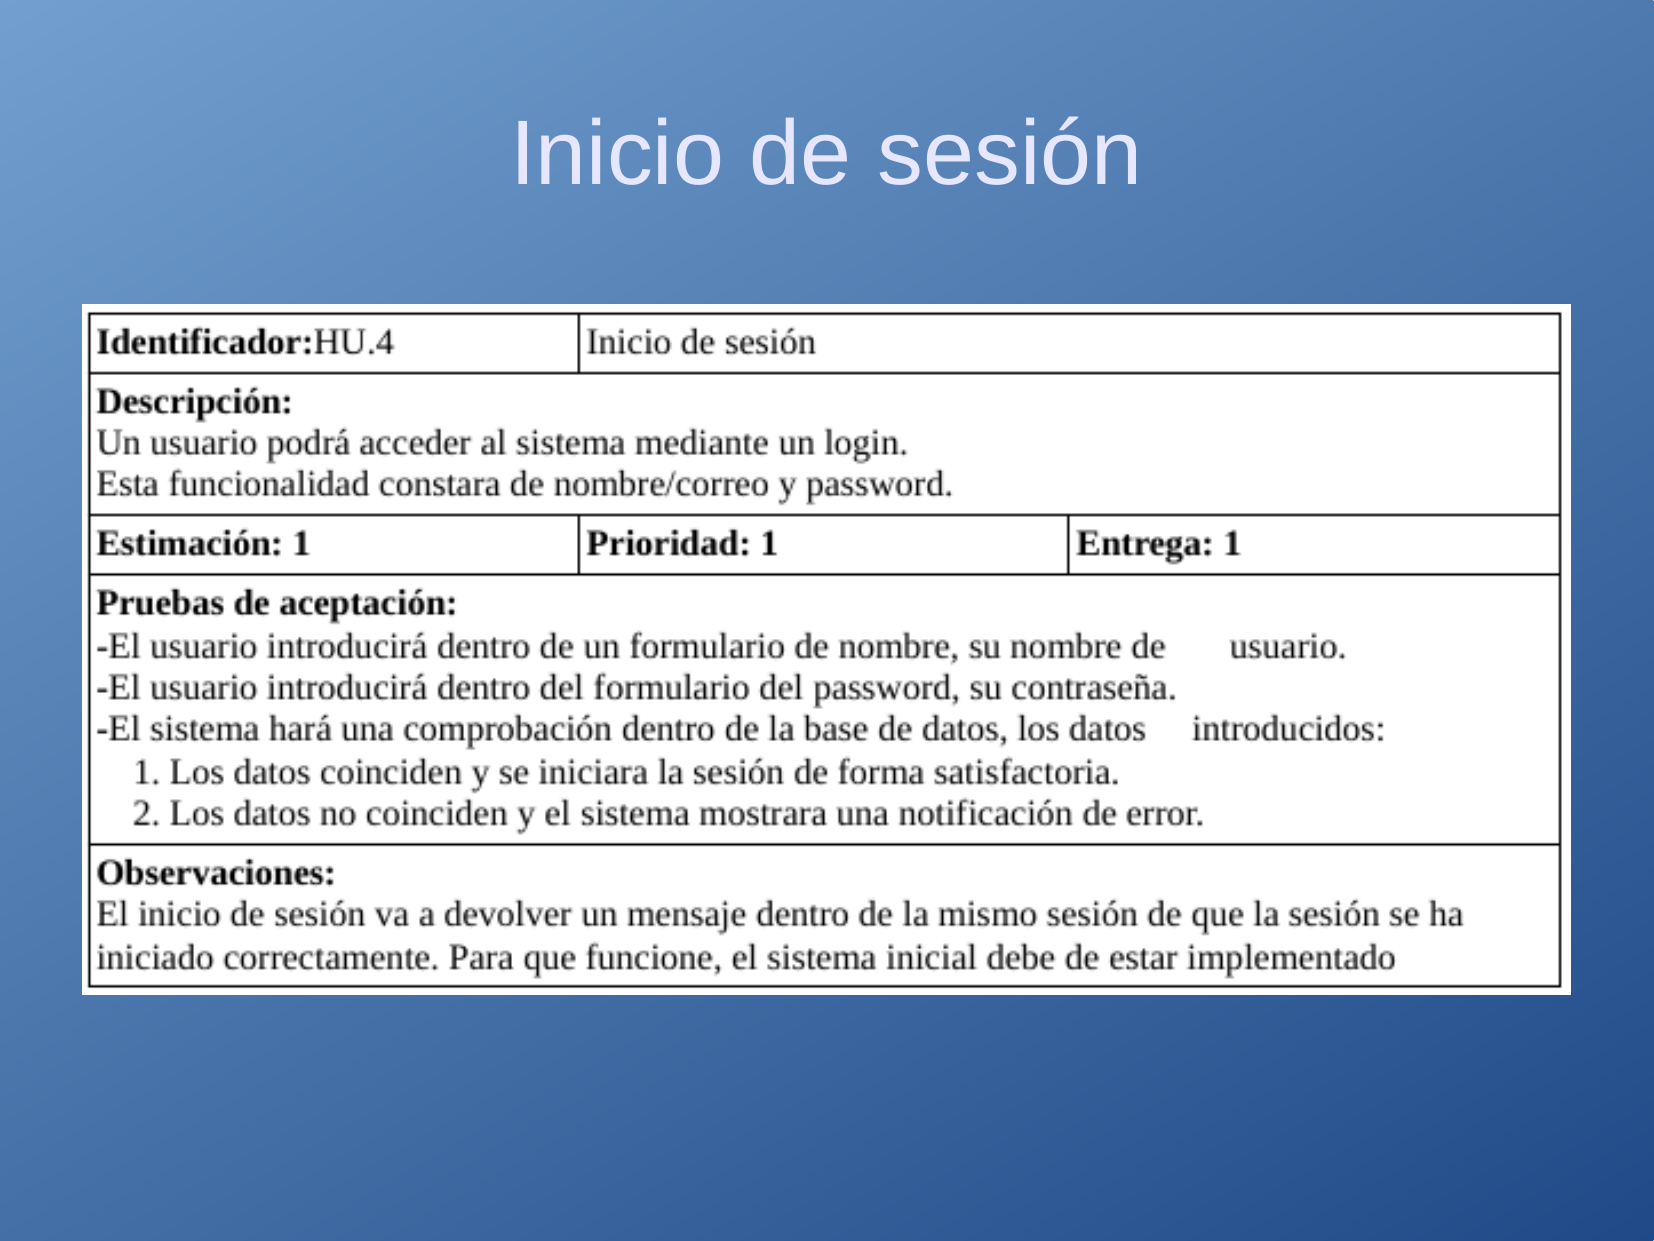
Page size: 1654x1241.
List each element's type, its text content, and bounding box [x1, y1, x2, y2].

title Inicio de sesión [82, 49, 1571, 257]
picture [82, 304, 1571, 995]
